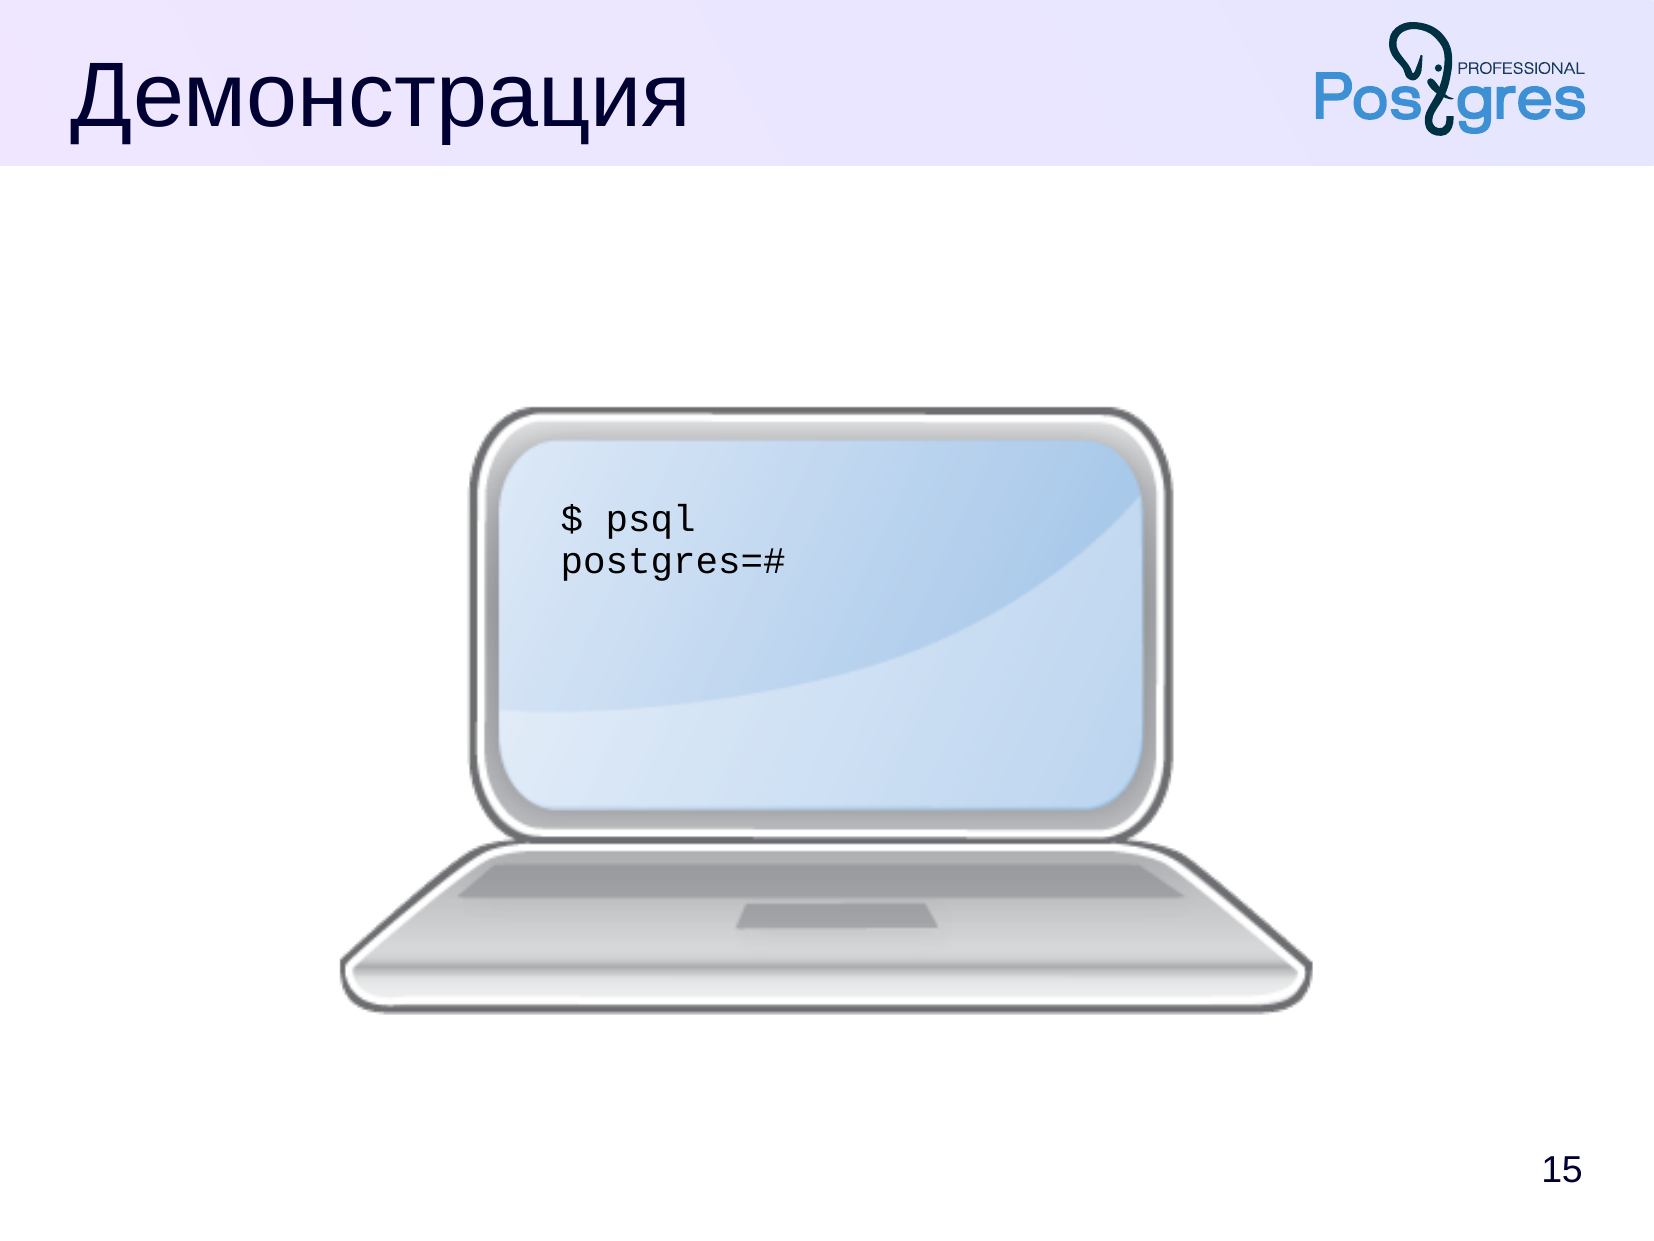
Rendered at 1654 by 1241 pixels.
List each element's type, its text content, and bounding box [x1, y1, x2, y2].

title Демонстрация [70, 43, 1241, 147]
picture [298, 365, 1356, 1058]
